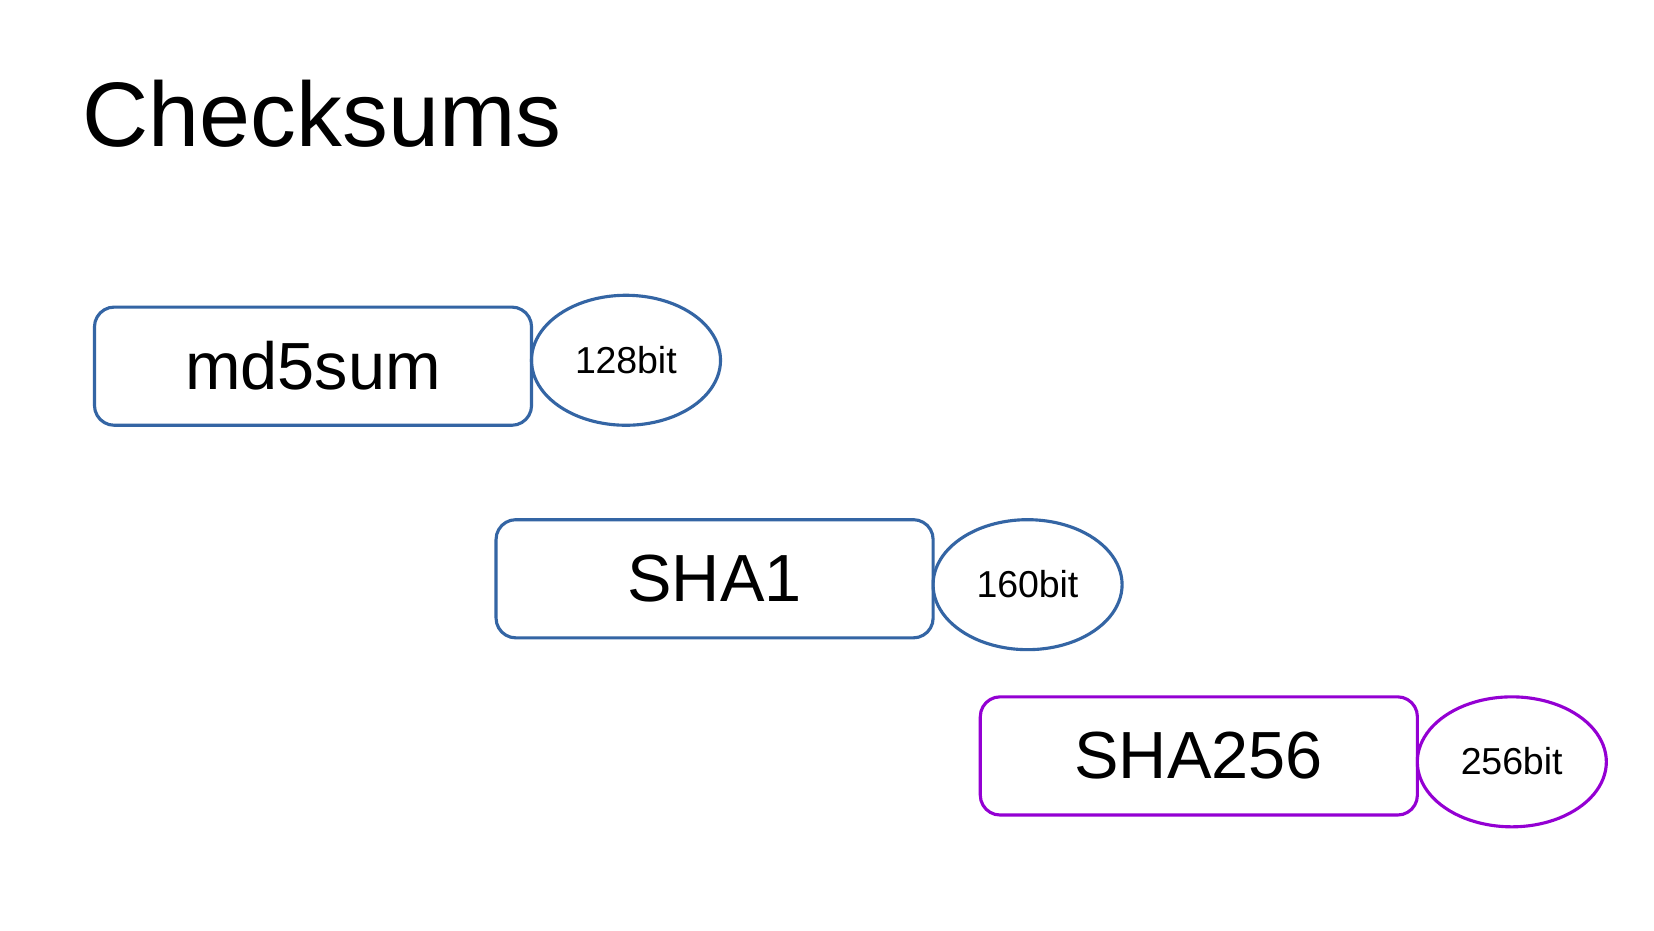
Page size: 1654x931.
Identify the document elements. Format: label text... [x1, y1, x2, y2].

text_box 128bit [531, 295, 721, 426]
text_box 256bit [1417, 696, 1607, 827]
text_box SHA256 [980, 696, 1418, 816]
text_box md5sum [94, 307, 532, 426]
title Checksums [82, 37, 1571, 193]
text_box SHA1 [496, 519, 934, 638]
text_box 160bit [933, 519, 1123, 650]
